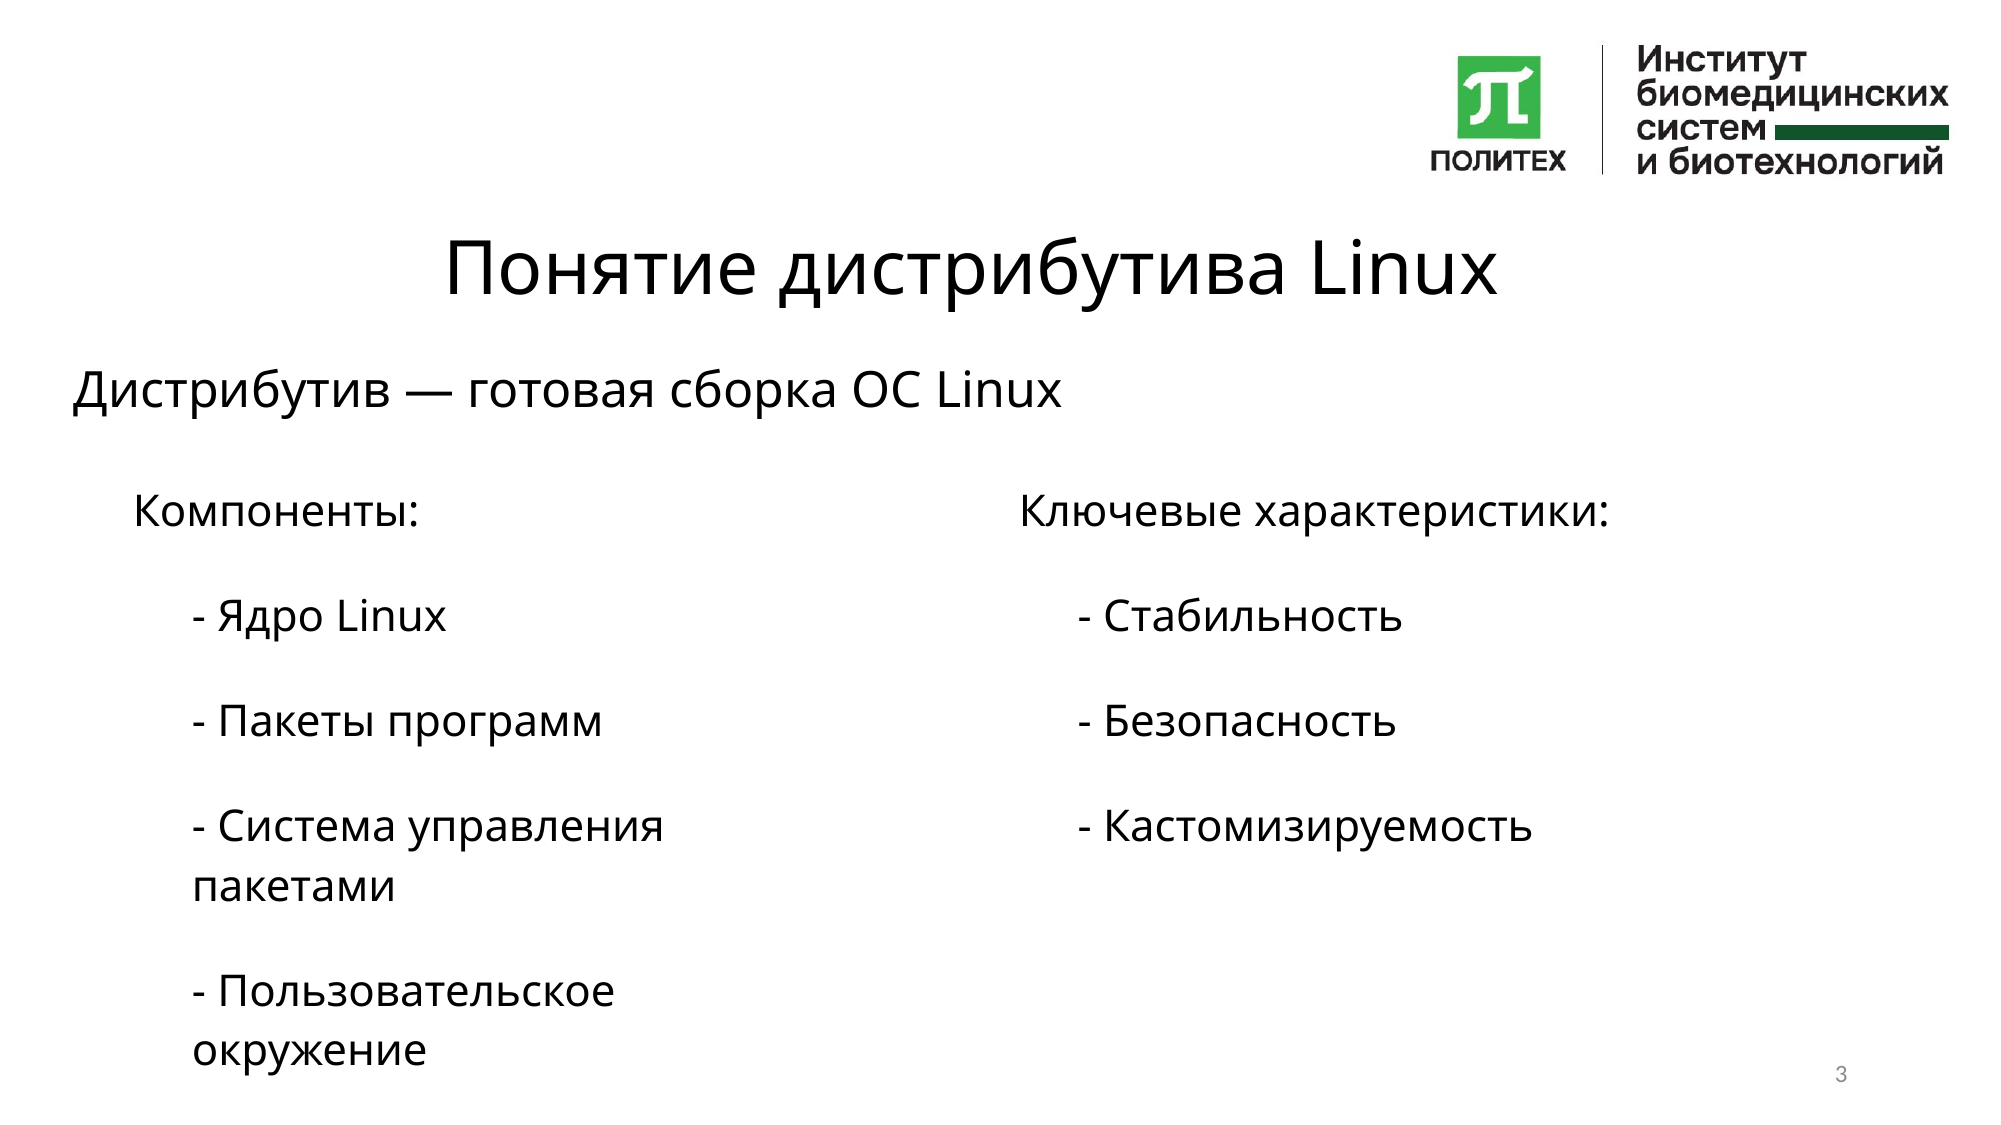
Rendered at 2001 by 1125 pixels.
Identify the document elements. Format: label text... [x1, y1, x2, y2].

picture [1390, 23, 1979, 207]
title Понятие дистрибутива Linux [206, 177, 1737, 355]
text_box Ключевые характеристики: - Стабильность - Безопасность - Кастомизируемость [1003, 472, 1920, 975]
text_box Компоненты: - Ядро Linux - Пакеты программ - Система управления пакетами - Пользовательское окружение [118, 472, 798, 1025]
text_box Дистрибутив — готовая сборка ОС Linux [59, 346, 1329, 473]
